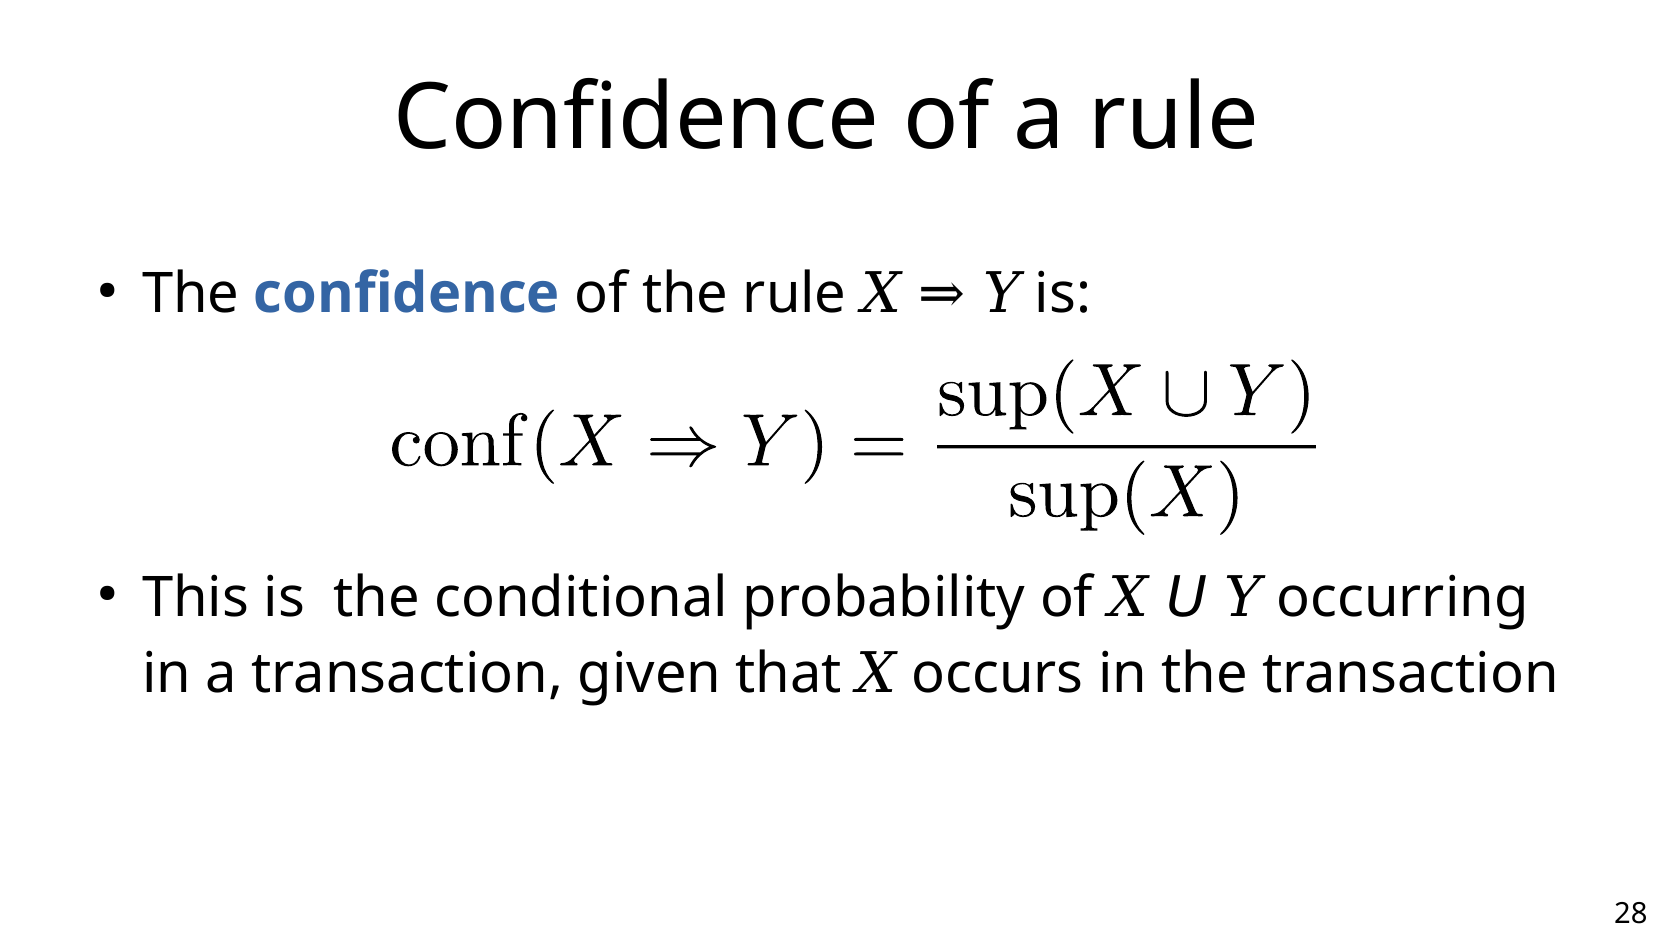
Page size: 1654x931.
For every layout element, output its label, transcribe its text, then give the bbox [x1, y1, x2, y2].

title Confidence of a rule [82, 1, 1571, 226]
list The confidence of the rule X ⇒ Y is: This is the conditional probability of X U Y occurring in a transaction, given that X occurs in the transaction [82, 253, 1571, 793]
text_box [389, 359, 1316, 535]
